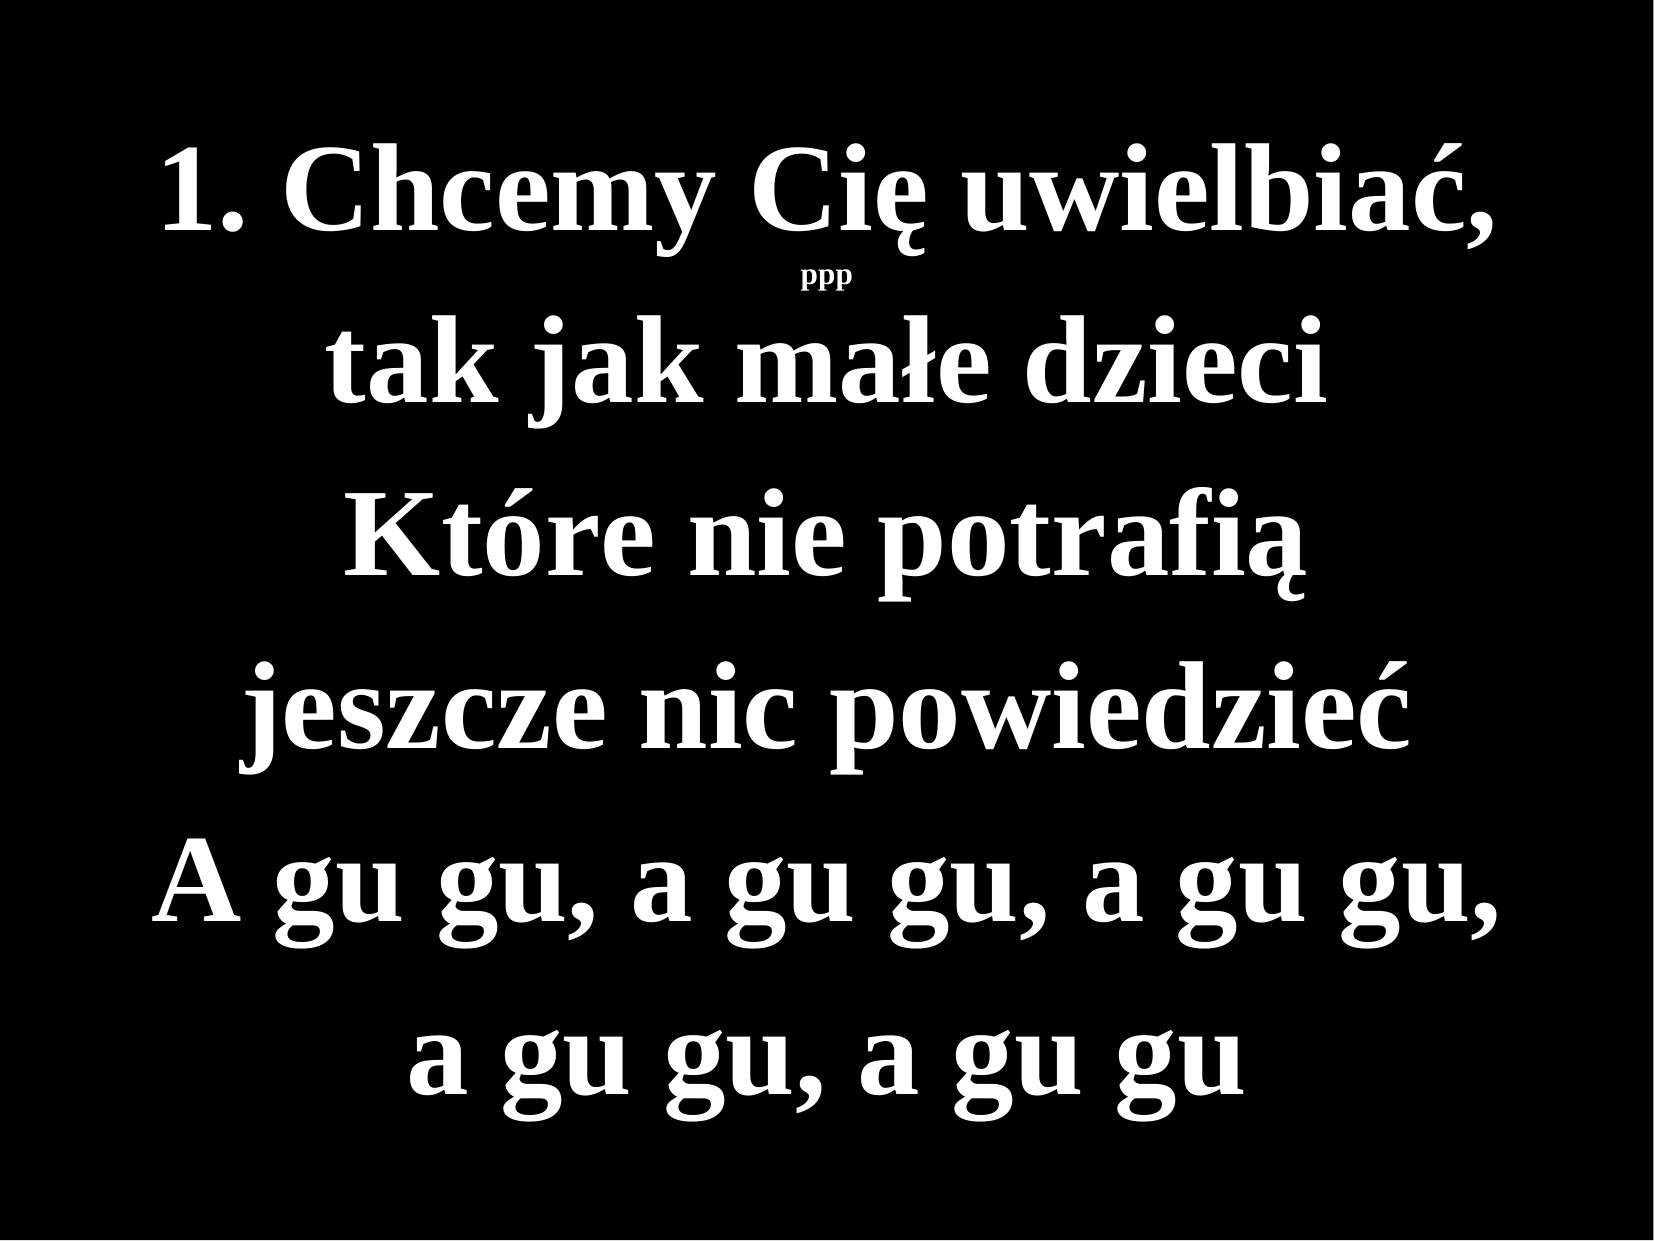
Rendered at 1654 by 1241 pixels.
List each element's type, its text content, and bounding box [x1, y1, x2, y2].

title 1. Chcemy Cię uwielbiać, ppp tak jak małe dzieci ppp Które nie potrafią ppp jeszcze nic powiedzieć ppp A gu gu, a gu gu, a gu gu, ppp a gu gu, a gu gu [0, 0, 1654, 1241]
